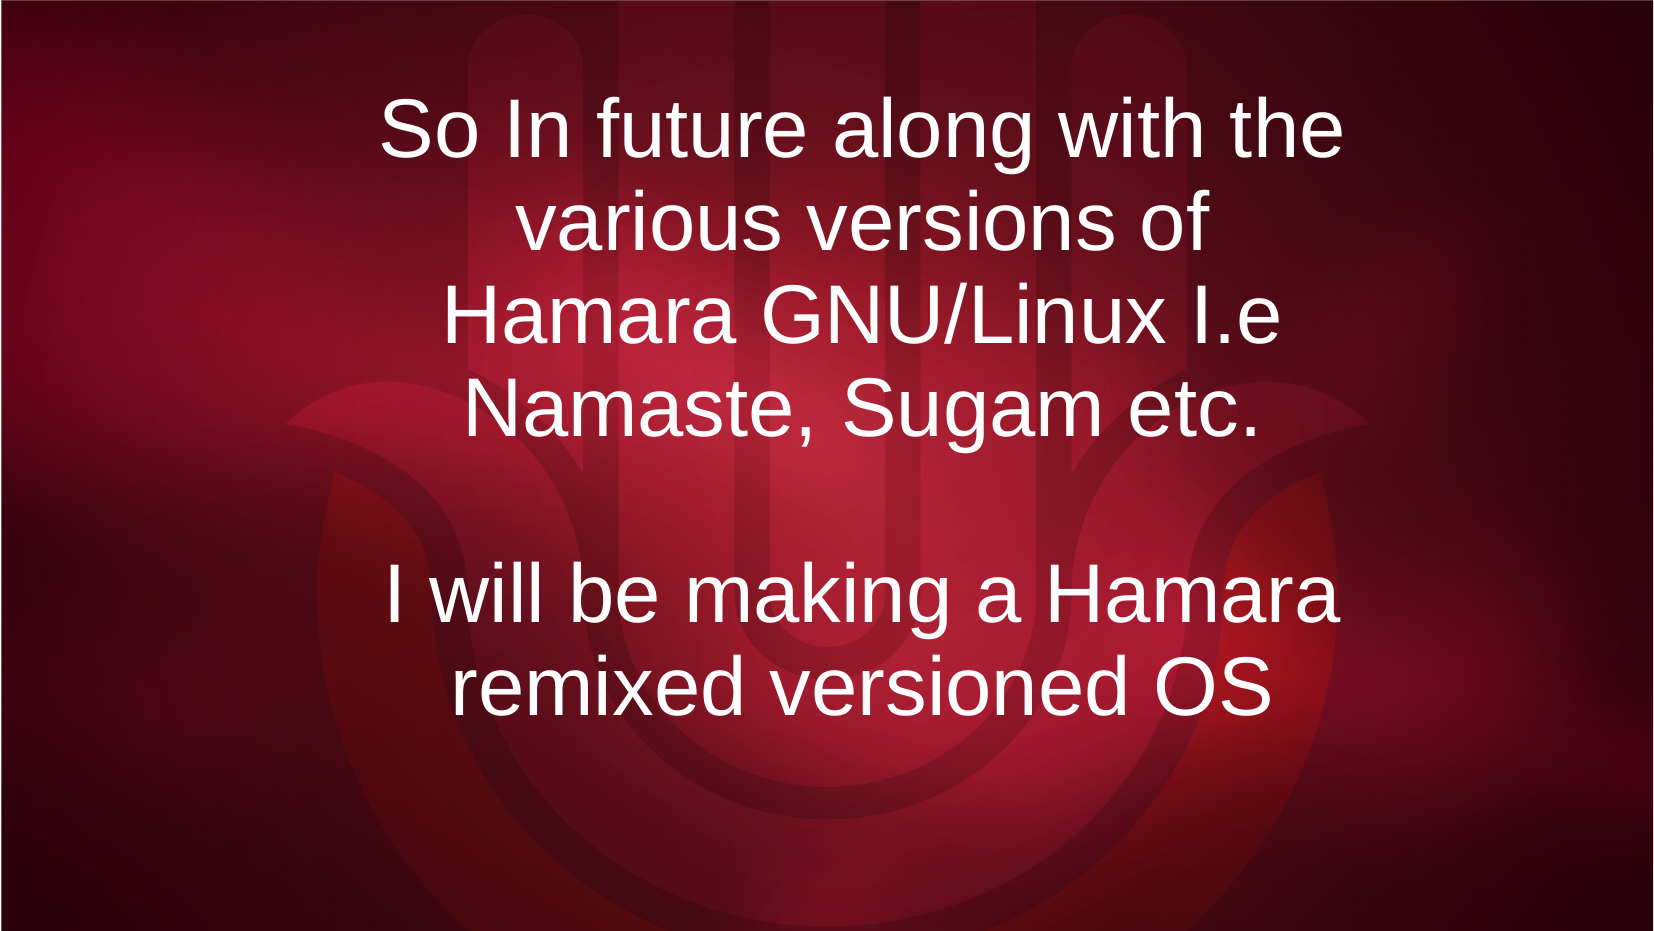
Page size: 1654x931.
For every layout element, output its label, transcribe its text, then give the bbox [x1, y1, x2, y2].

text_box So In future along with the various versions of Hamara GNU/Linux I.e Namaste, Sugam etc. I will be making a Hamara remixed versioned OS [360, 75, 1366, 741]
picture [0, 0, 1654, 931]
